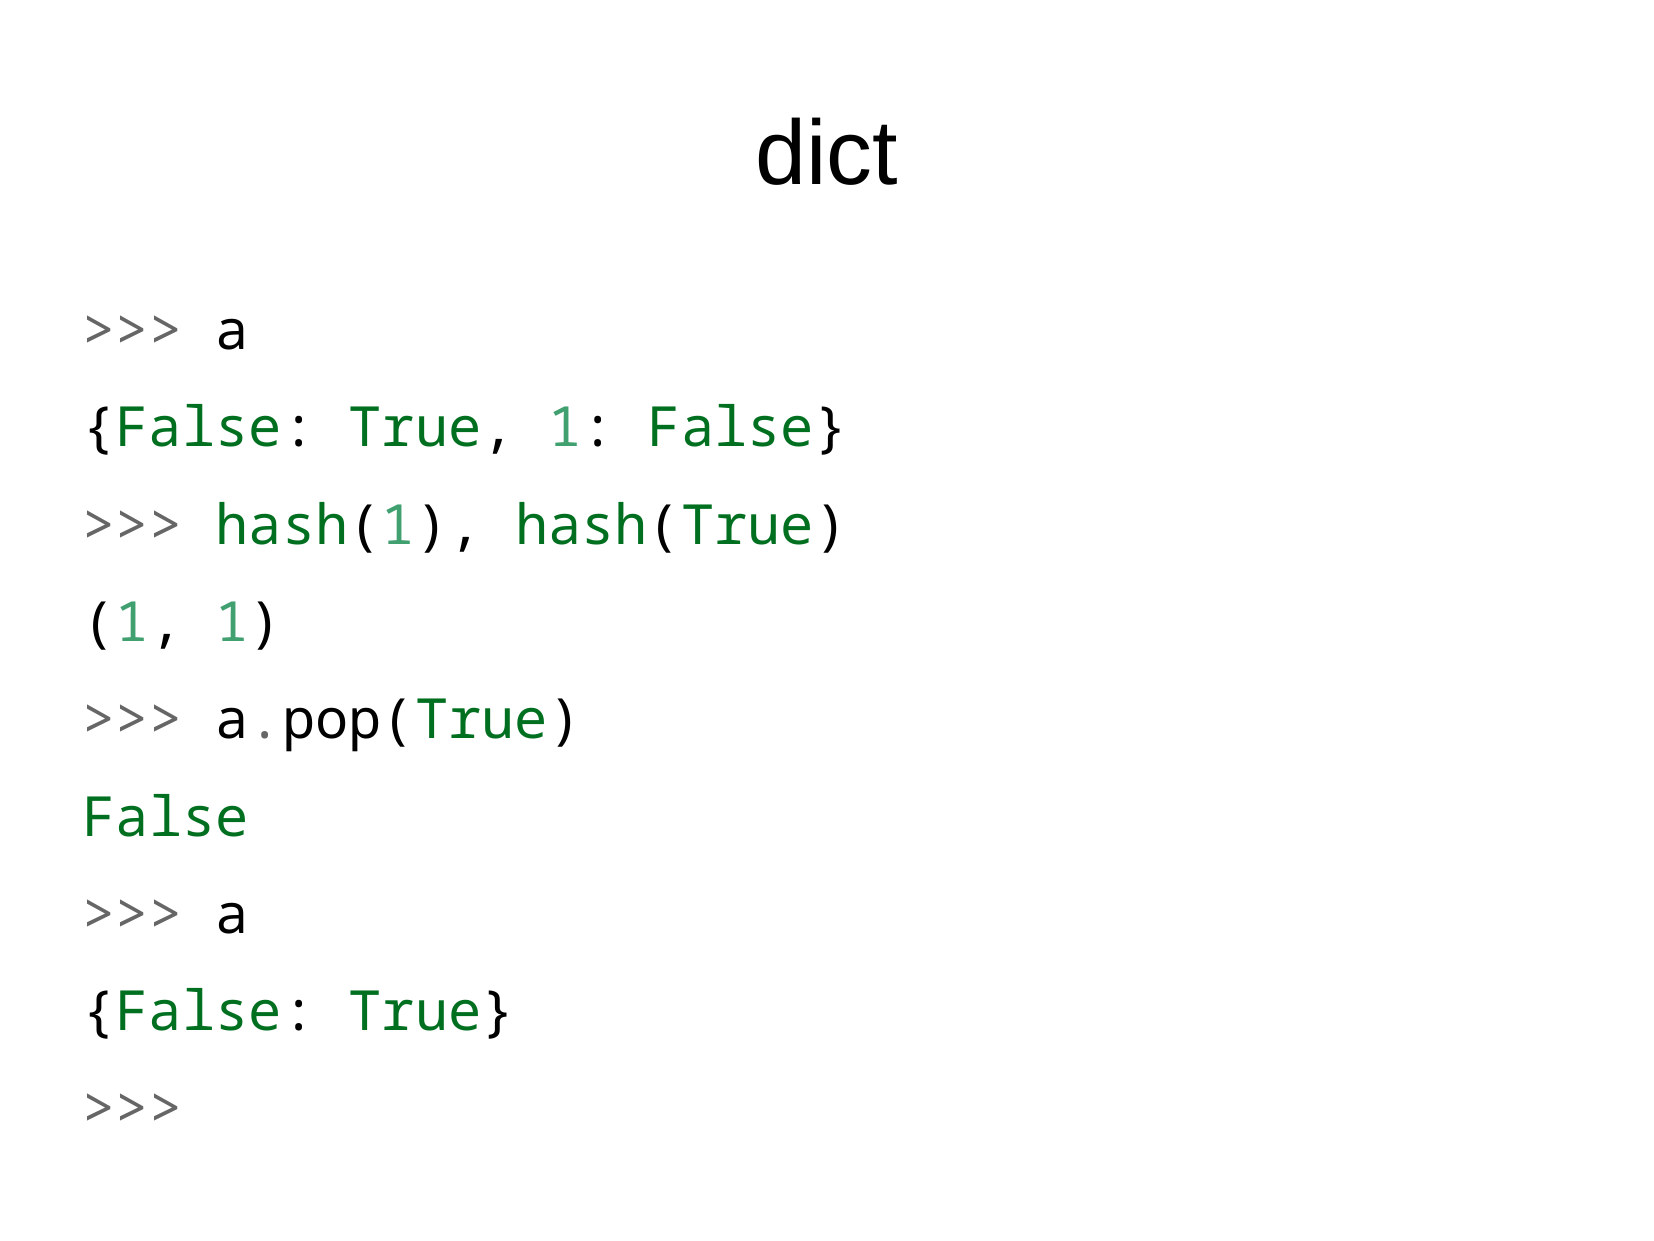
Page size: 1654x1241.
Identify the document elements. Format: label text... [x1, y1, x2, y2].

list >>> a {False: True, 1: False} >>> hash(1), hash(True) (1, 1) >>> a.pop(True) False >>> a {False: True} >>> [82, 290, 1571, 1156]
title dict [82, 49, 1571, 257]
